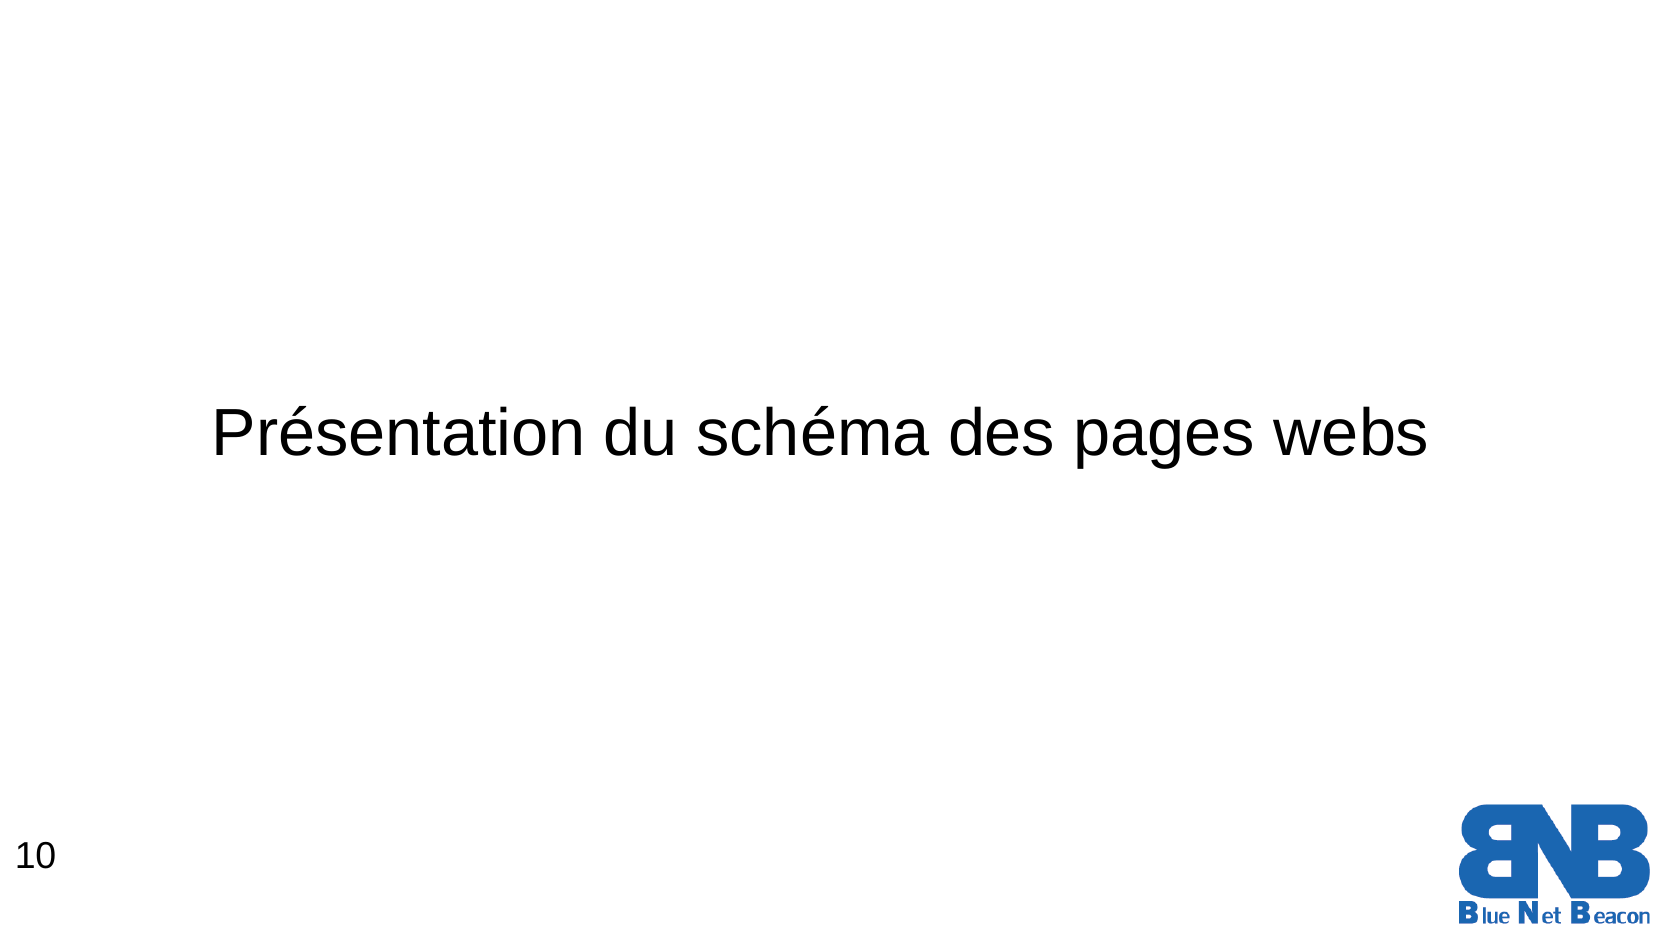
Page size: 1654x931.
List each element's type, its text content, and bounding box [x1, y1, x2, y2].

picture [1459, 797, 1650, 930]
title Présentation du schéma des pages webs [76, 354, 1566, 510]
text_box <numéro> [0, 826, 629, 897]
